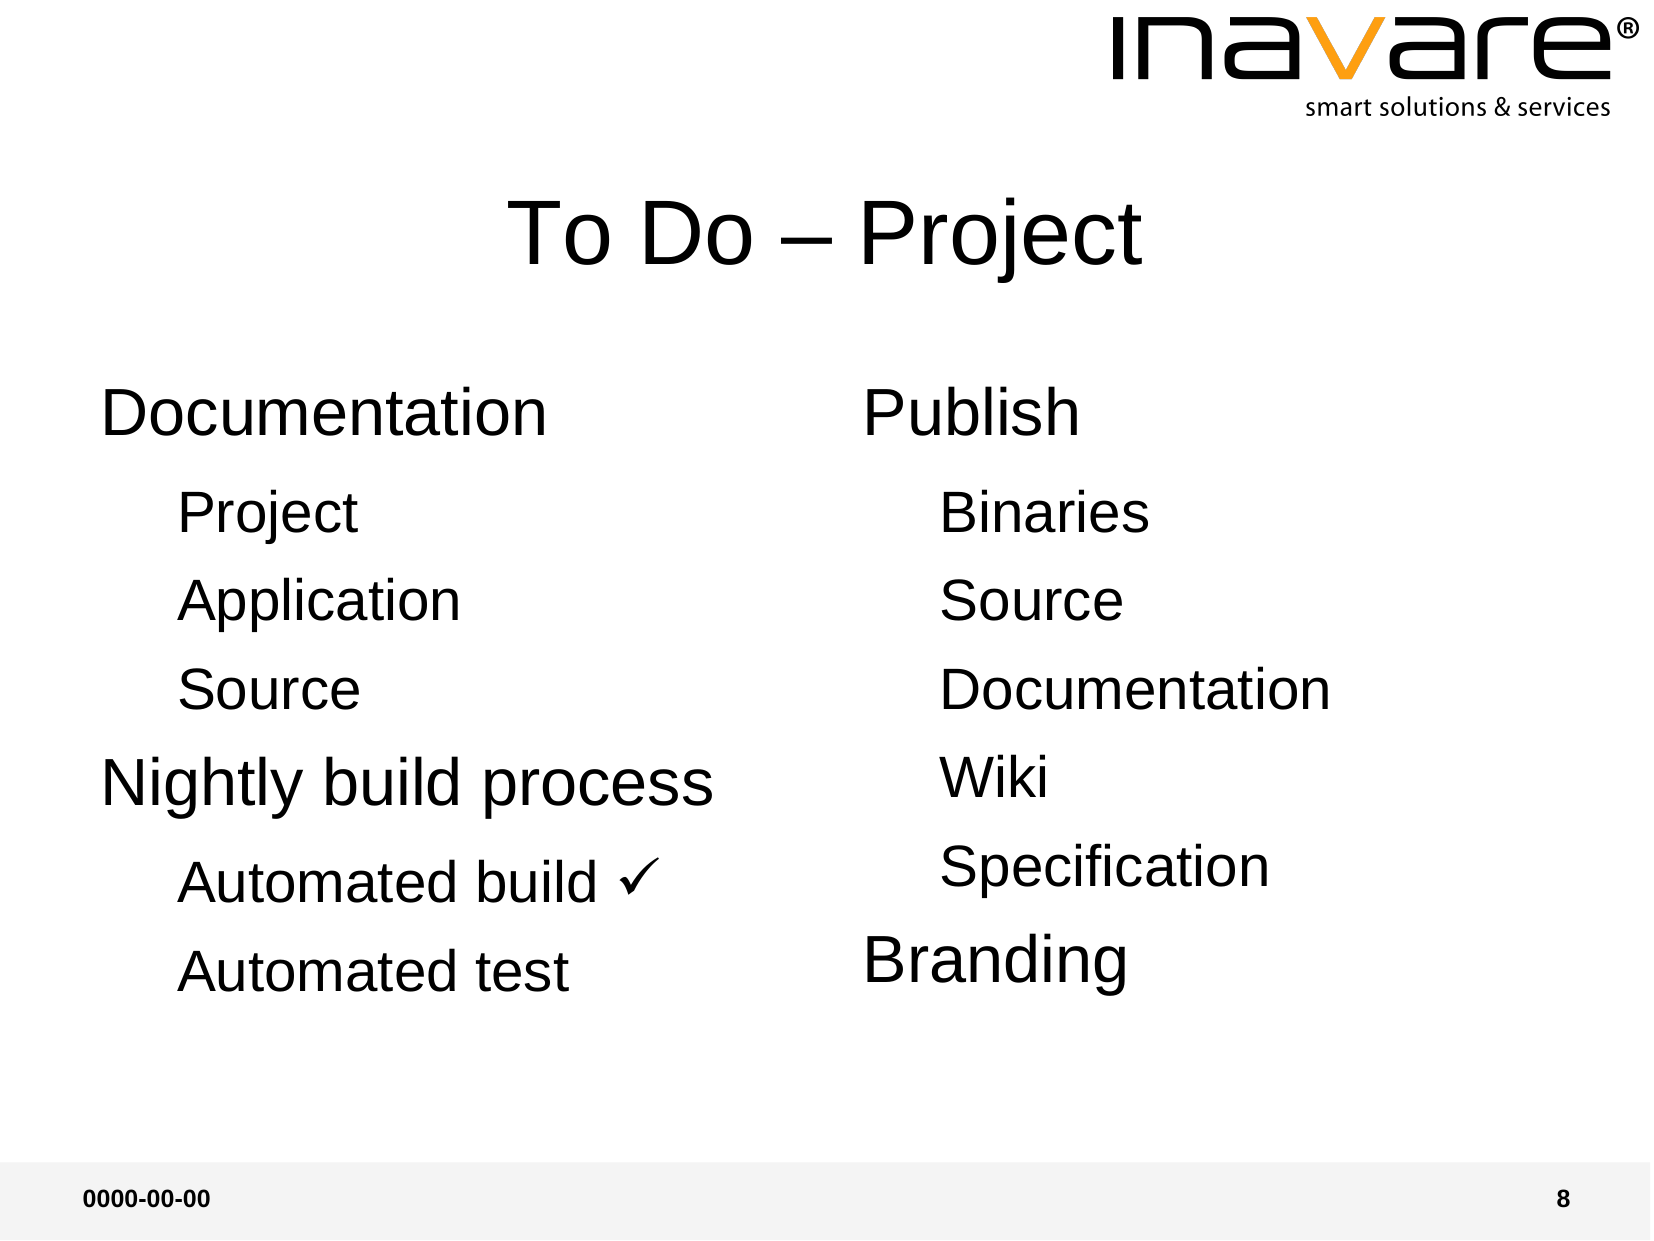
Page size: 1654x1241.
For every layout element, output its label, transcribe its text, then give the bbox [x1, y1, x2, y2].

list Documentation Project Application Source Nightly build process Automated build  Automated test [82, 375, 809, 1088]
title To Do – Project [37, 157, 1613, 309]
picture [1113, 17, 1639, 116]
list Publish Binaries Source Documentation Wiki Specification Branding [845, 375, 1572, 1088]
